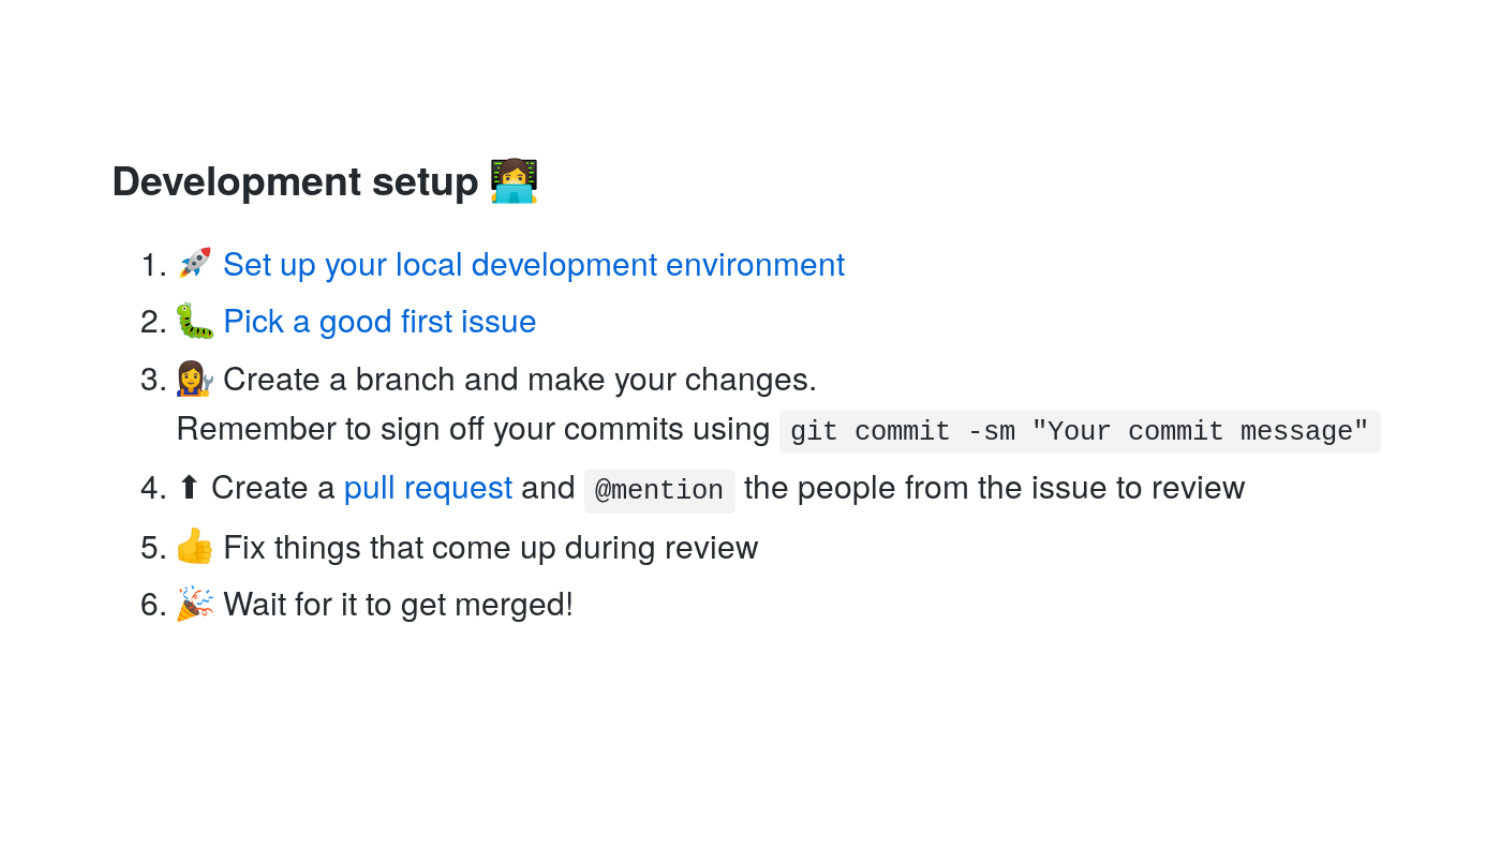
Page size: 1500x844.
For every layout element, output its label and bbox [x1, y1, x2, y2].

picture [75, 131, 1425, 654]
